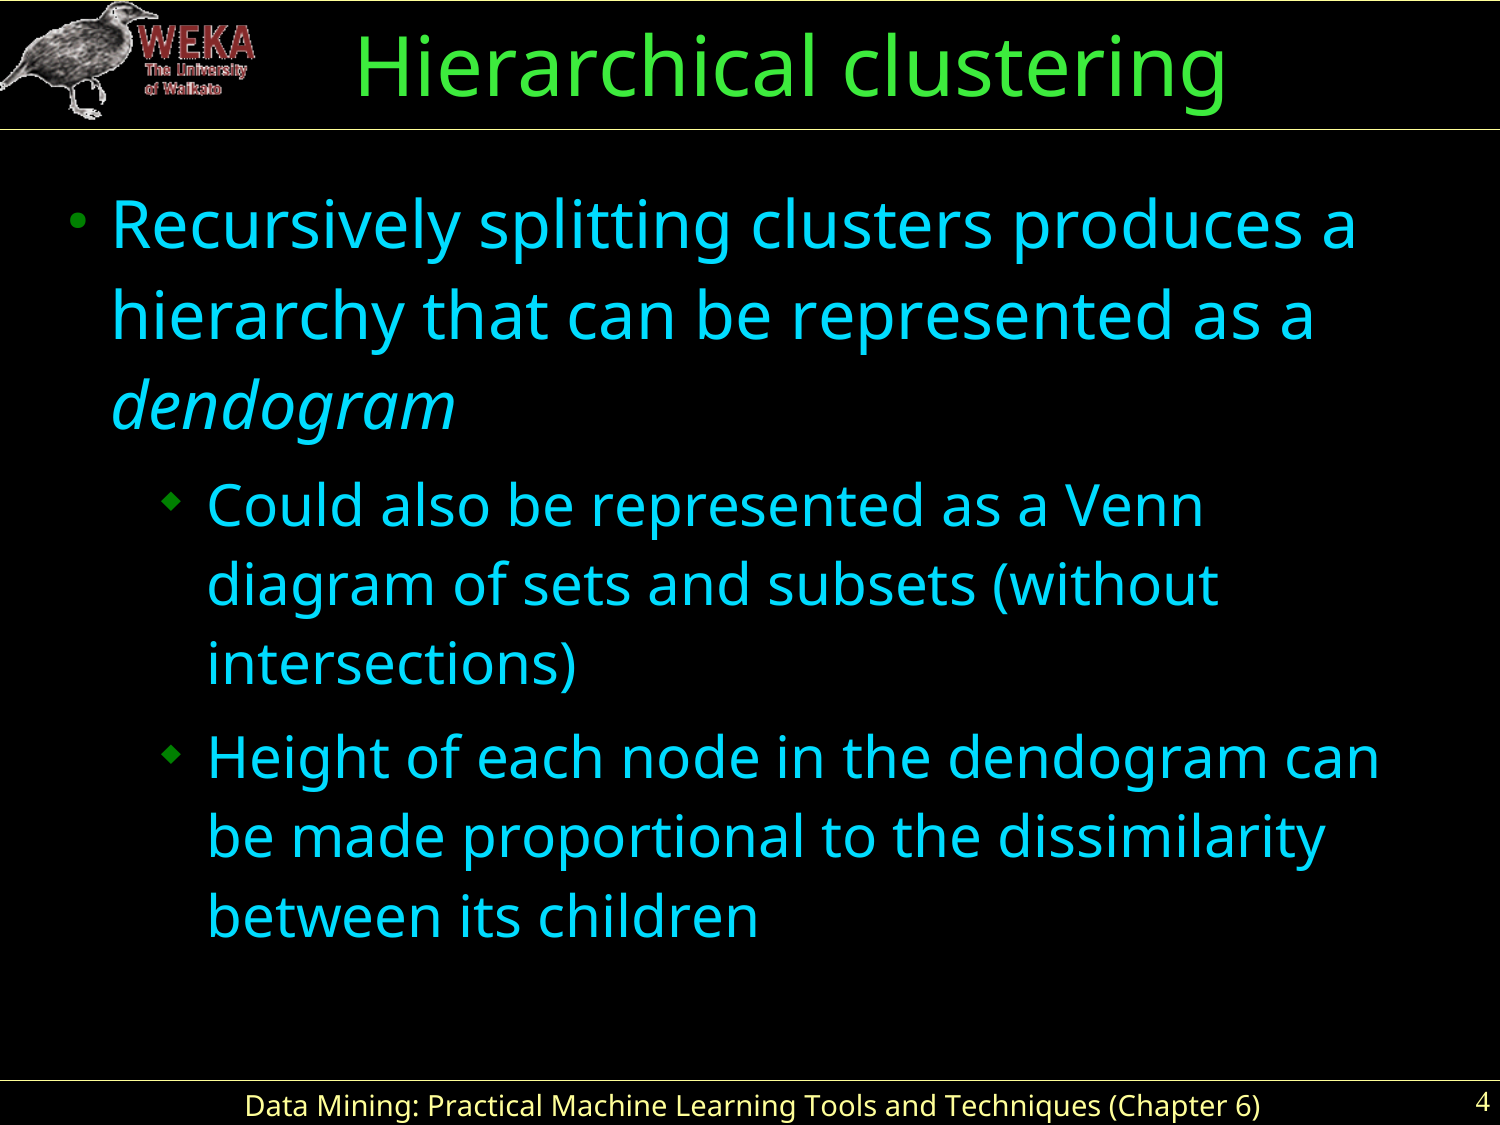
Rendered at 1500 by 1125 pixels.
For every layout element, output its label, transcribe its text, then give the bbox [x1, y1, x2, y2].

list Recursively splitting clusters produces a hierarchy that can be represented as a dendogram Could also be represented as a Venn diagram of sets and subsets (without intersections) Height of each node in the dendogram can be made proportional to the dissimilarity between its children [67, 177, 1418, 1093]
title Hierarchical clustering [353, 0, 1429, 159]
picture [0, 1, 266, 129]
